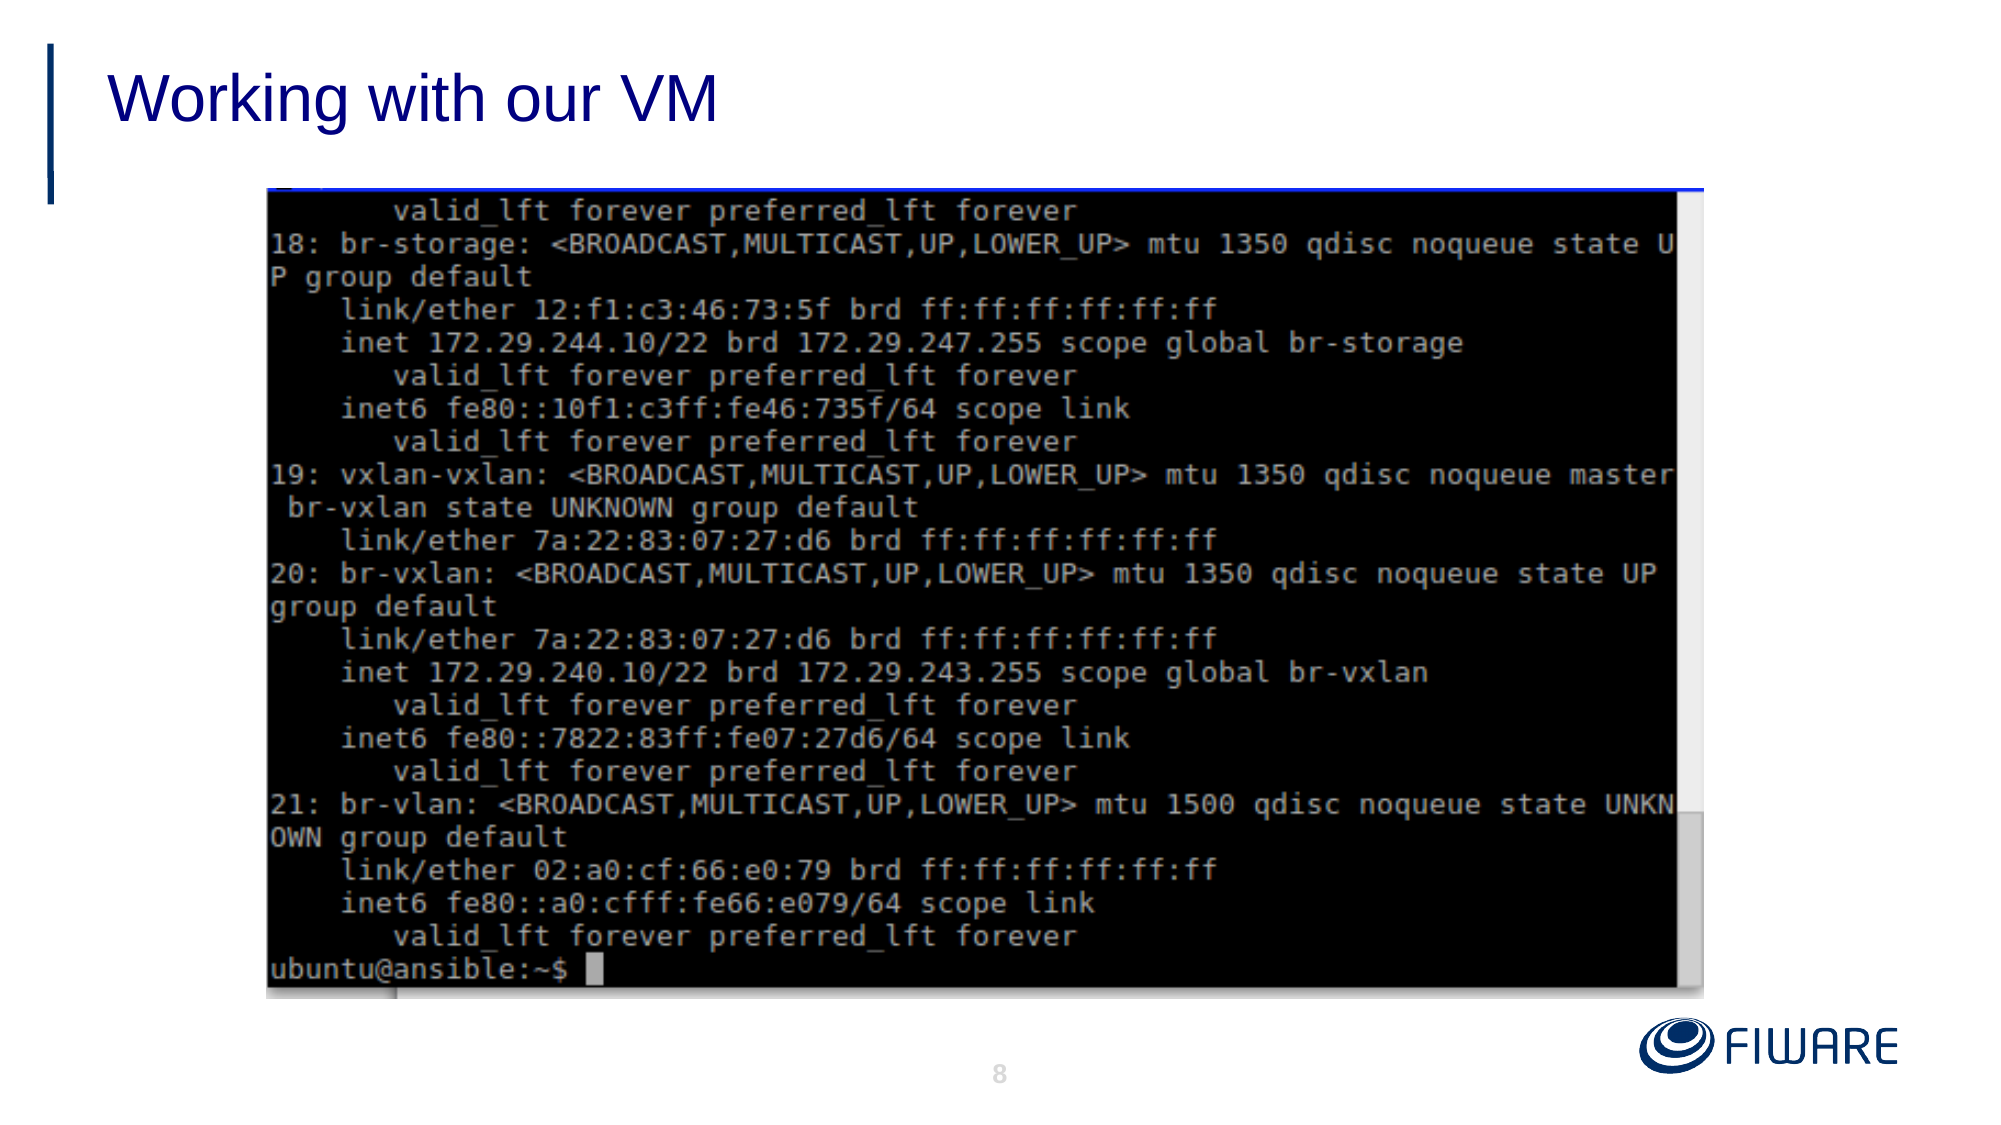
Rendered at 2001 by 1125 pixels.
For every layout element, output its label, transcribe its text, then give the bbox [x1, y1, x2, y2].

picture [1635, 1012, 1905, 1077]
picture [266, 188, 1704, 999]
title Working with our VM [92, 47, 1704, 250]
slide_number <número> [887, 1042, 1113, 1103]
